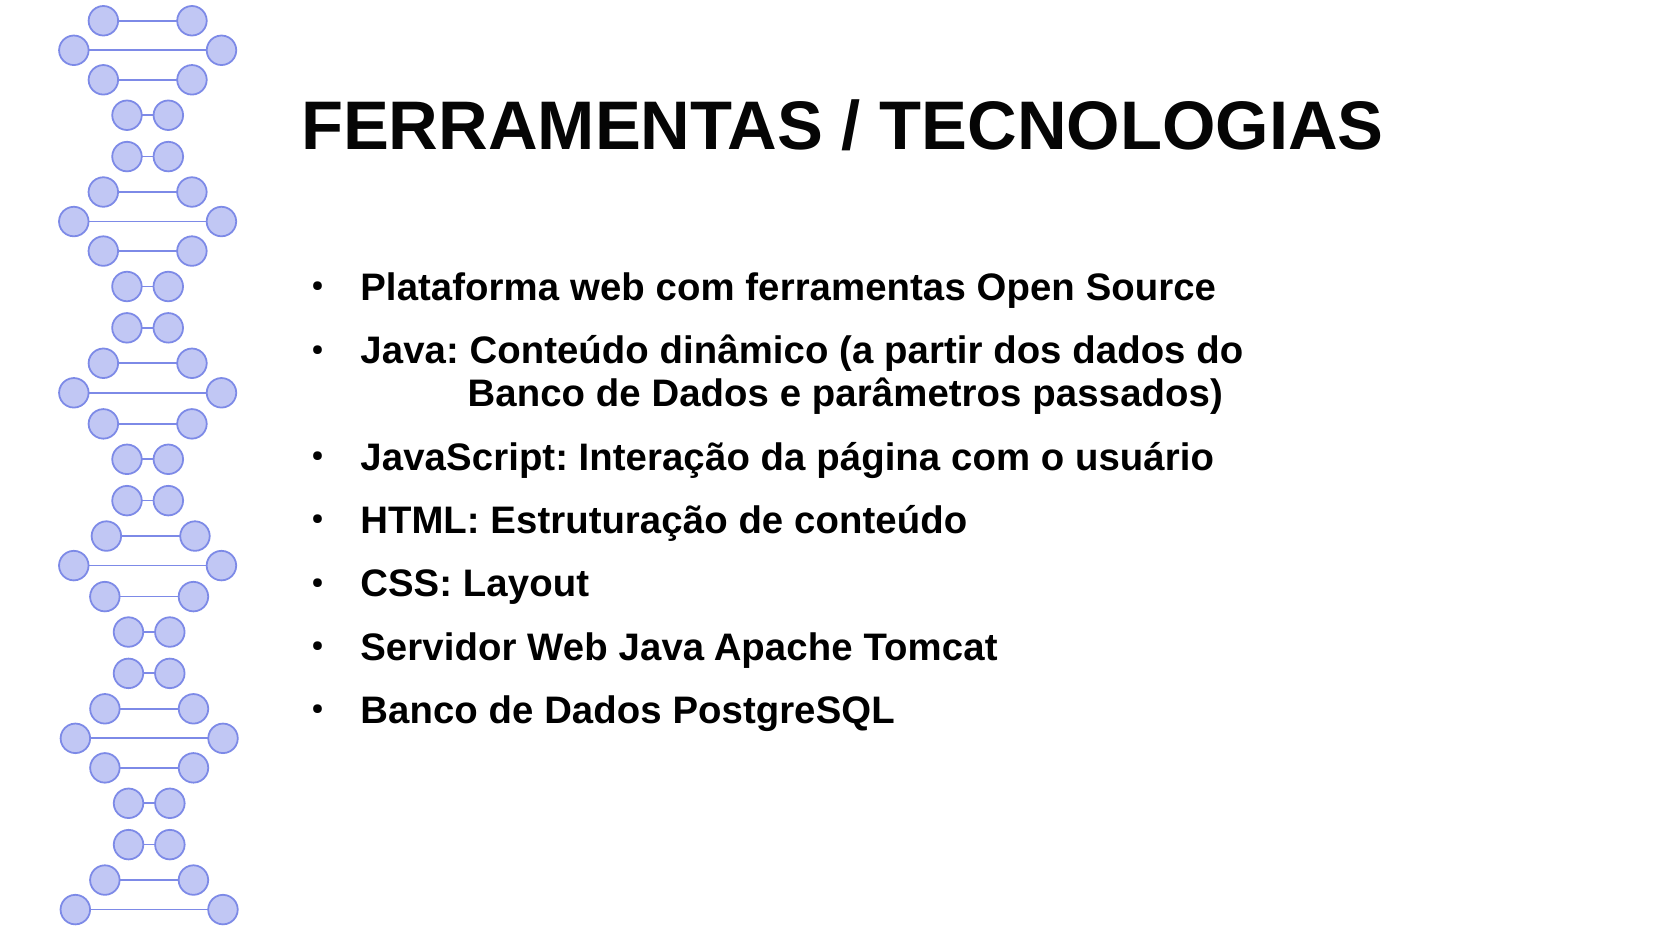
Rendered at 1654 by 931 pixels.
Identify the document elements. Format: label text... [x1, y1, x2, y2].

list Plataforma web com ferramentas Open Source Java: Conteúdo dinâmico (a partir dos dados do Banco de Dados e parâmetros passados) JavaScript: Interação da página com o usuário HTML: Estruturação de conteúdo CSS: Layout Servidor Web Java Apache Tomcat Banco de Dados PostgreSQL [295, 265, 1335, 733]
title Ferramentas / tecnologias [301, 48, 1512, 203]
